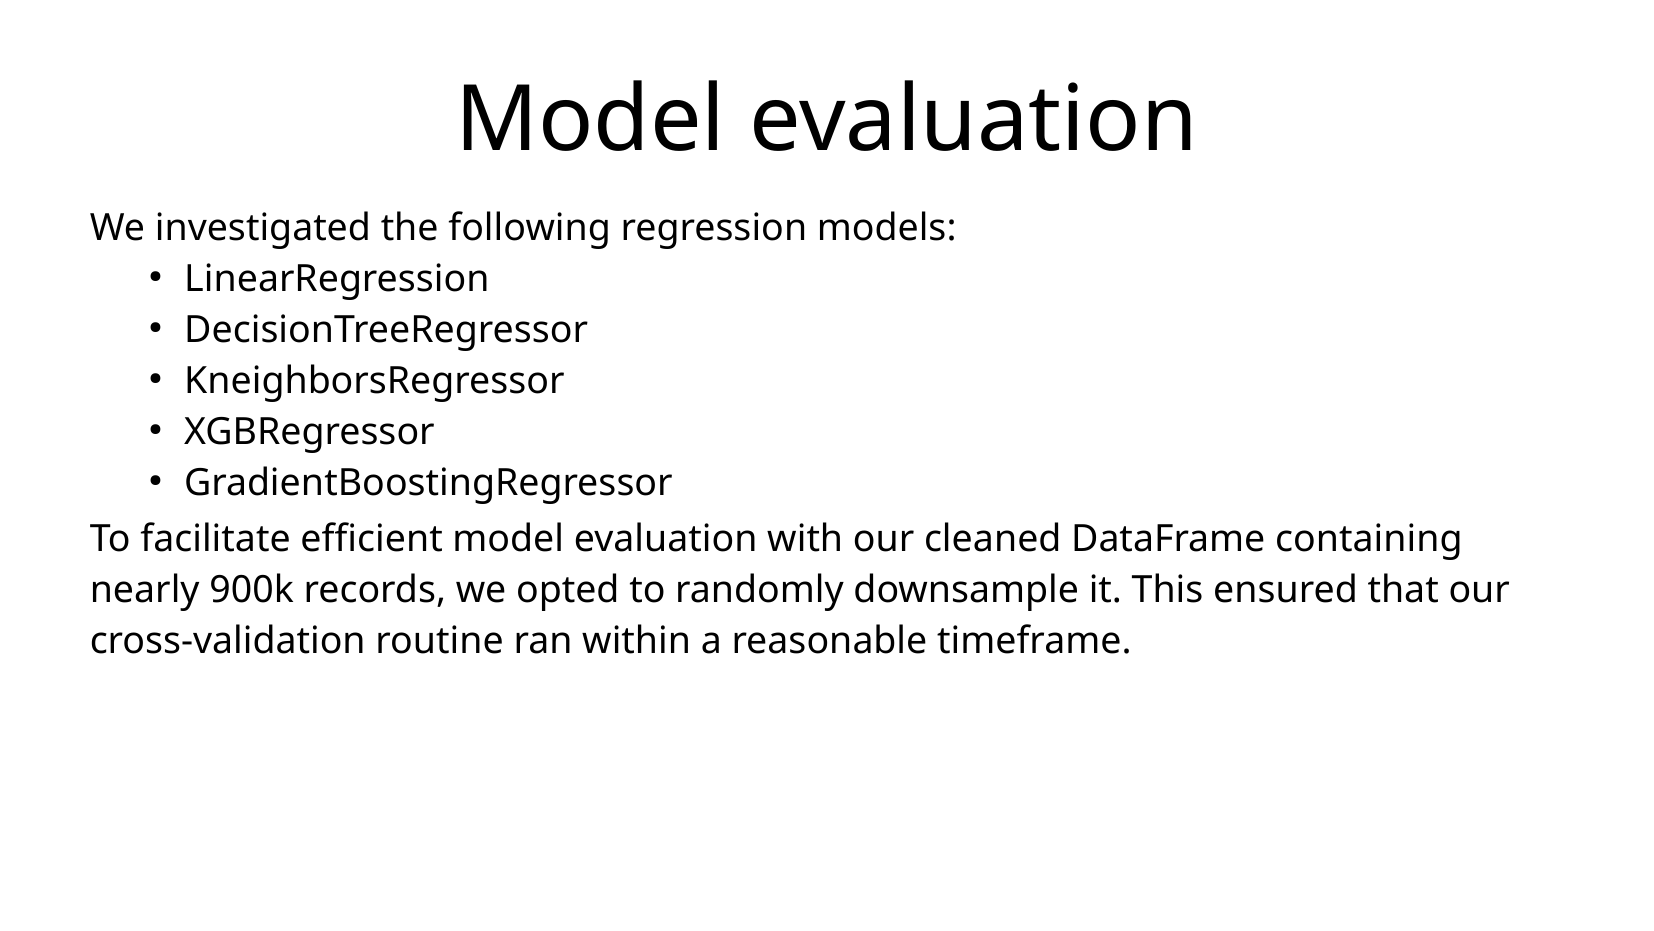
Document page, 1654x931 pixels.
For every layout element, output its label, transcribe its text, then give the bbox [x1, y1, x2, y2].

title Model evaluation [82, 37, 1571, 193]
text_box We investigated the following regression models: LinearRegression DecisionTreeRegressor KneighborsRegressor XGBRegressor GradientBoostingRegressor [75, 193, 1576, 488]
text_box To facilitate efficient model evaluation with our cleaned DataFrame containing nearly 900k records, we opted to randomly downsample it. This ensured that our cross-validation routine ran within a reasonable timeframe. [75, 503, 1576, 798]
